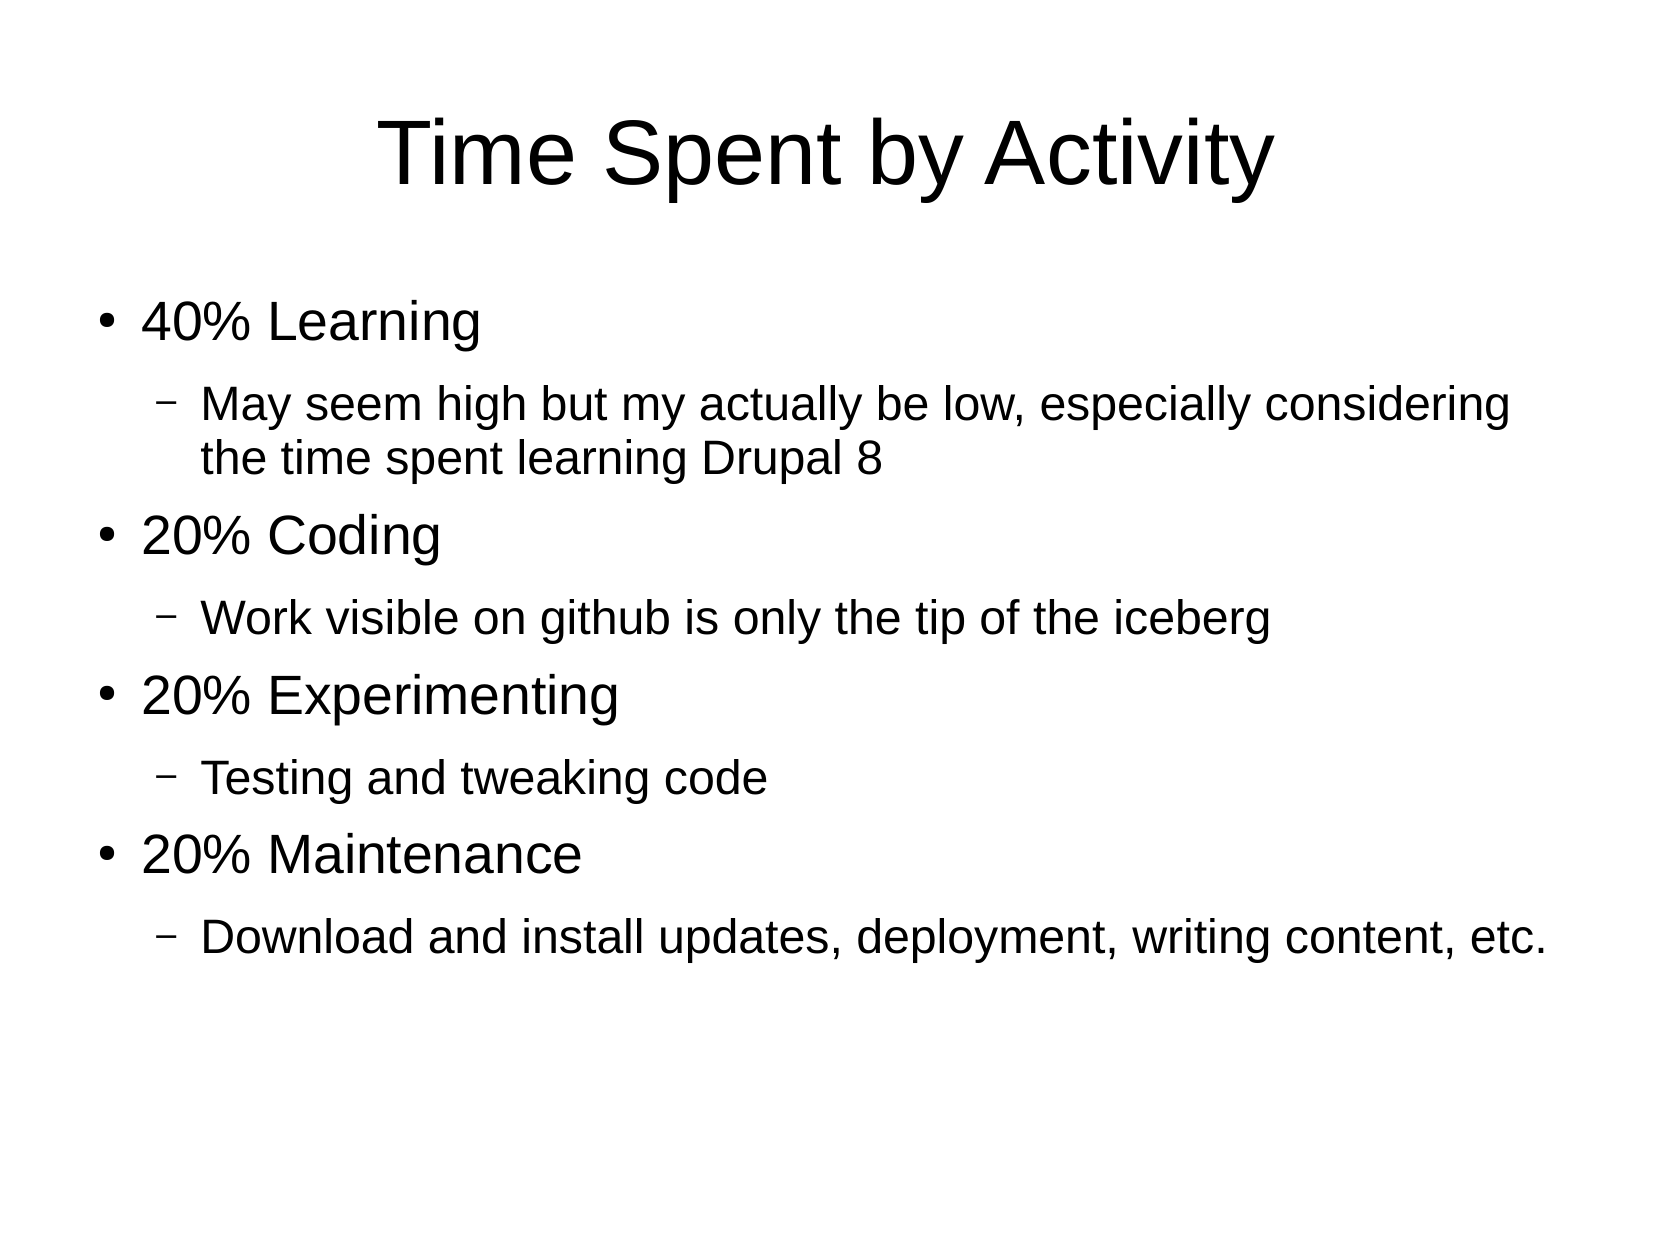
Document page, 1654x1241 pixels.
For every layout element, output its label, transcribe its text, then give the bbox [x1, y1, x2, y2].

list 40% Learning May seem high but my actually be low, especially considering the time spent learning Drupal 8 20% Coding Work visible on github is only the tip of the iceberg 20% Experimenting Testing and tweaking code 20% Maintenance Download and install updates, deployment, writing content, etc. [82, 290, 1571, 1010]
title Time Spent by Activity [82, 49, 1571, 257]
